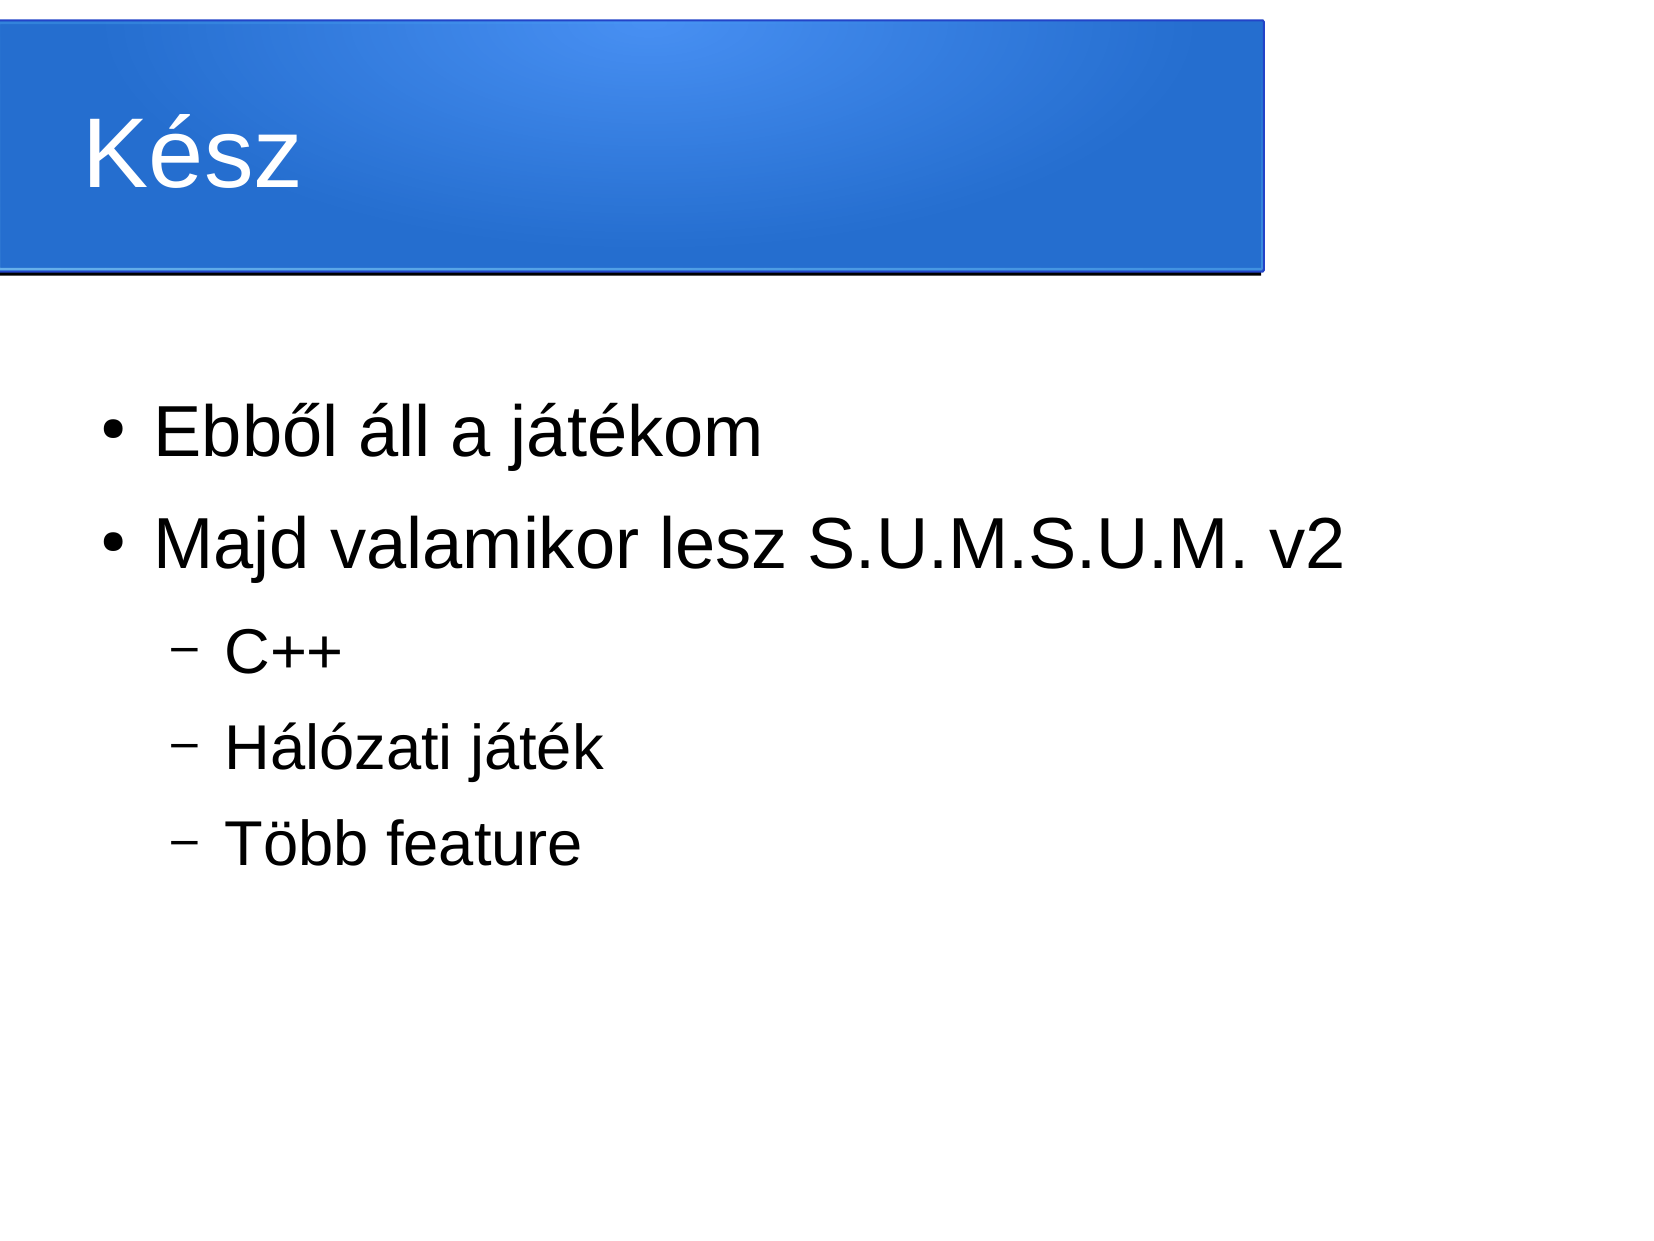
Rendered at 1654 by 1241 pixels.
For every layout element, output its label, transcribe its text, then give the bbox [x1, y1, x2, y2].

title Kész [82, 49, 1250, 257]
list Ebből áll a játékom Majd valamikor lesz S.U.M.S.U.M. v2 C++ Hálózati játék Több feature [82, 390, 1538, 1111]
